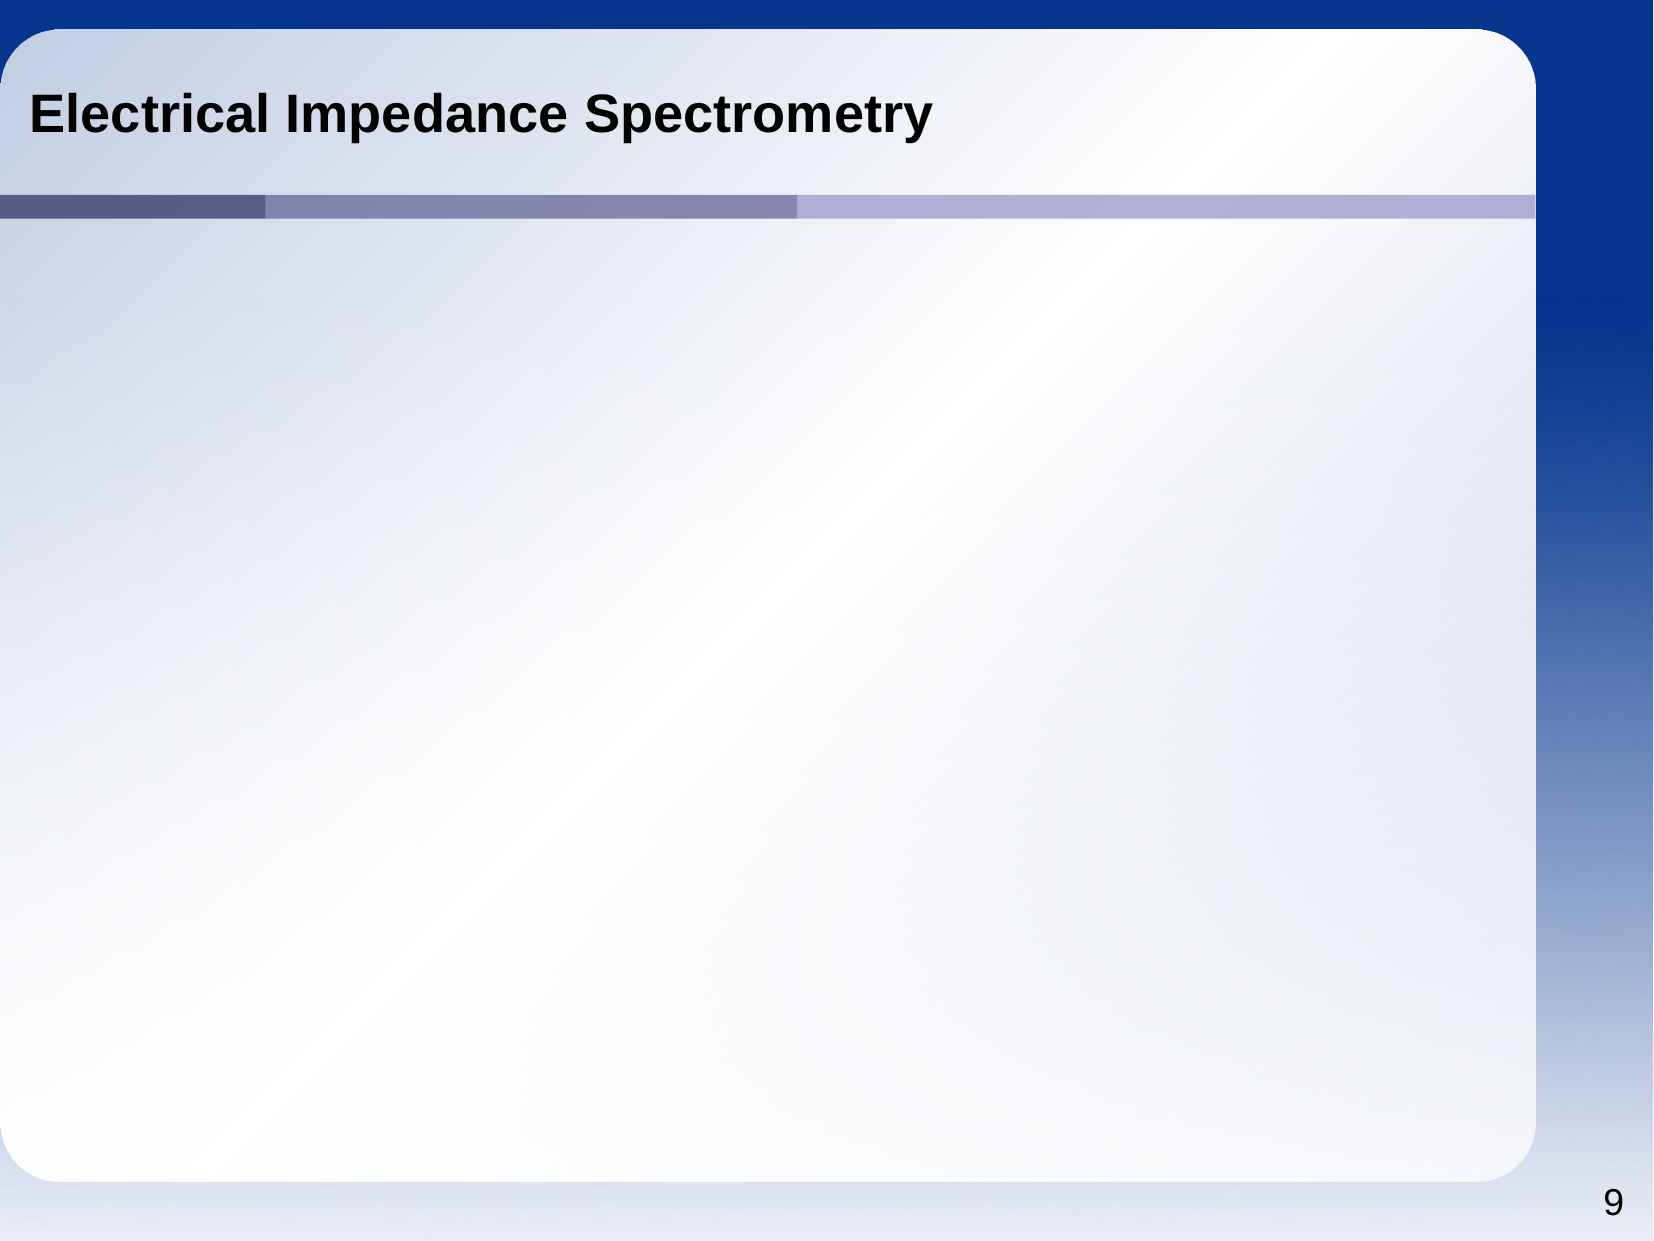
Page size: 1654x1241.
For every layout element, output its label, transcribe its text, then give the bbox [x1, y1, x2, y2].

picture [0, 0, 1654, 1241]
title Electrical Impedance Spectrometry [29, 49, 1506, 178]
